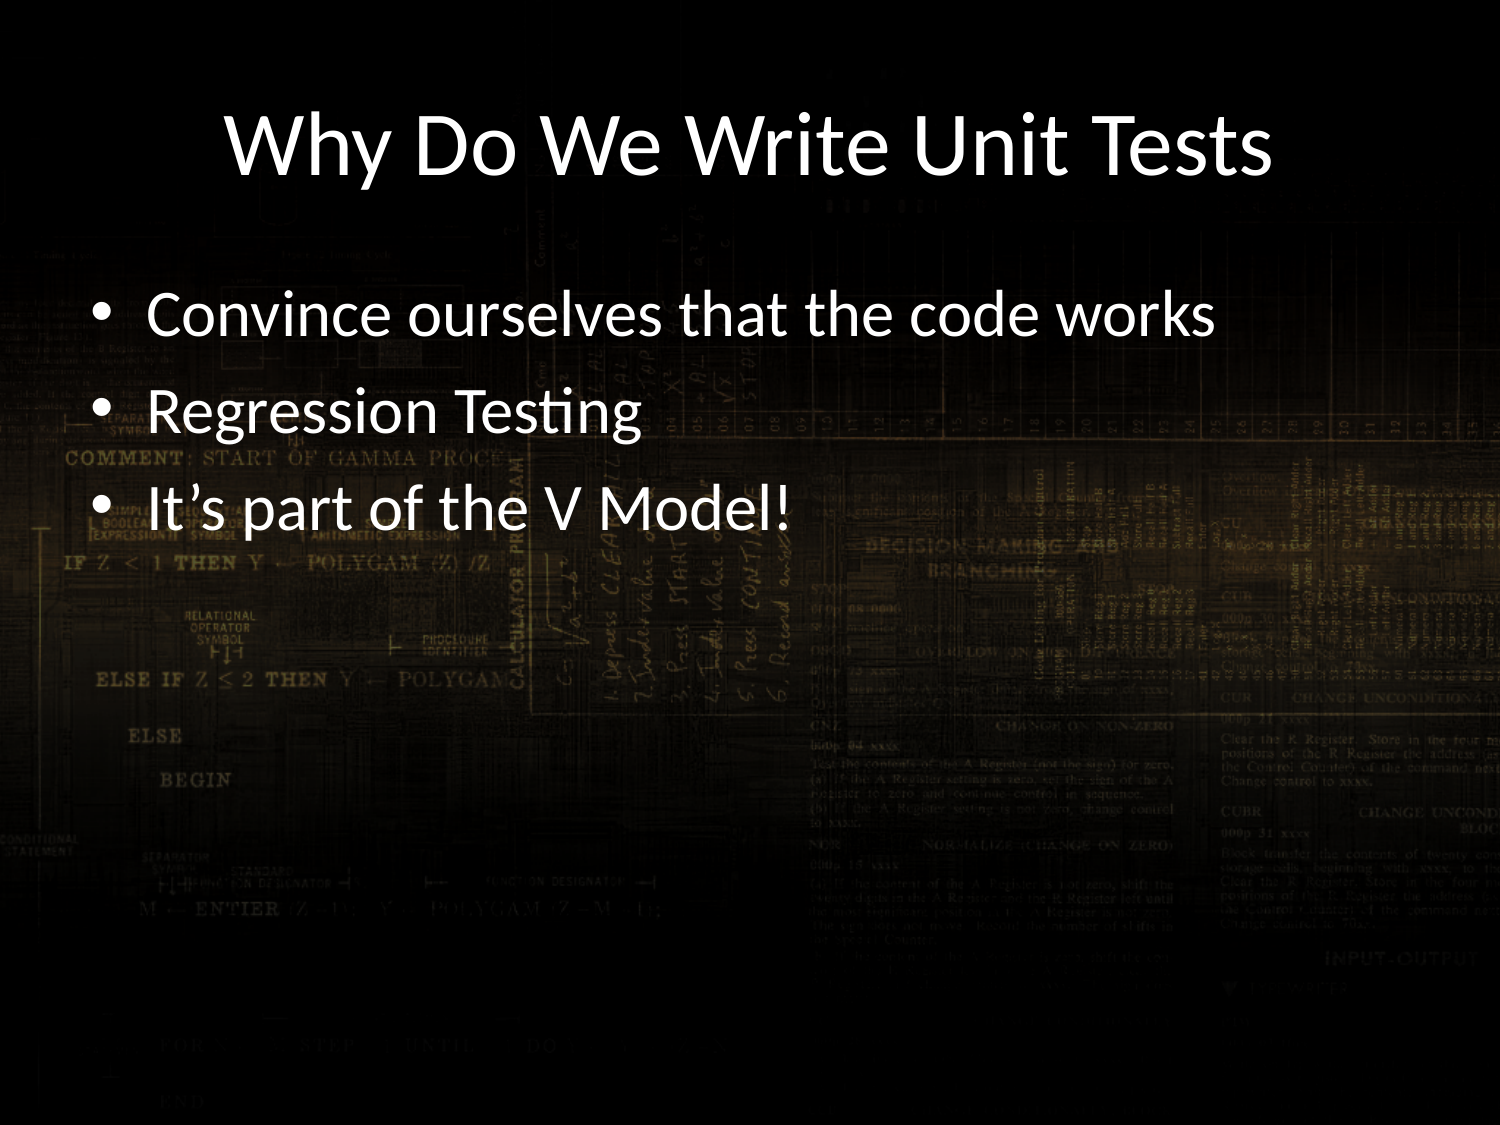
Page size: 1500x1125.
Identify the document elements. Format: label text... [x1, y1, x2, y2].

list Convince ourselves that the code works Regression Testing It’s part of the V Model! [75, 262, 1426, 1005]
title Why Do We Write Unit Tests [75, 45, 1426, 233]
